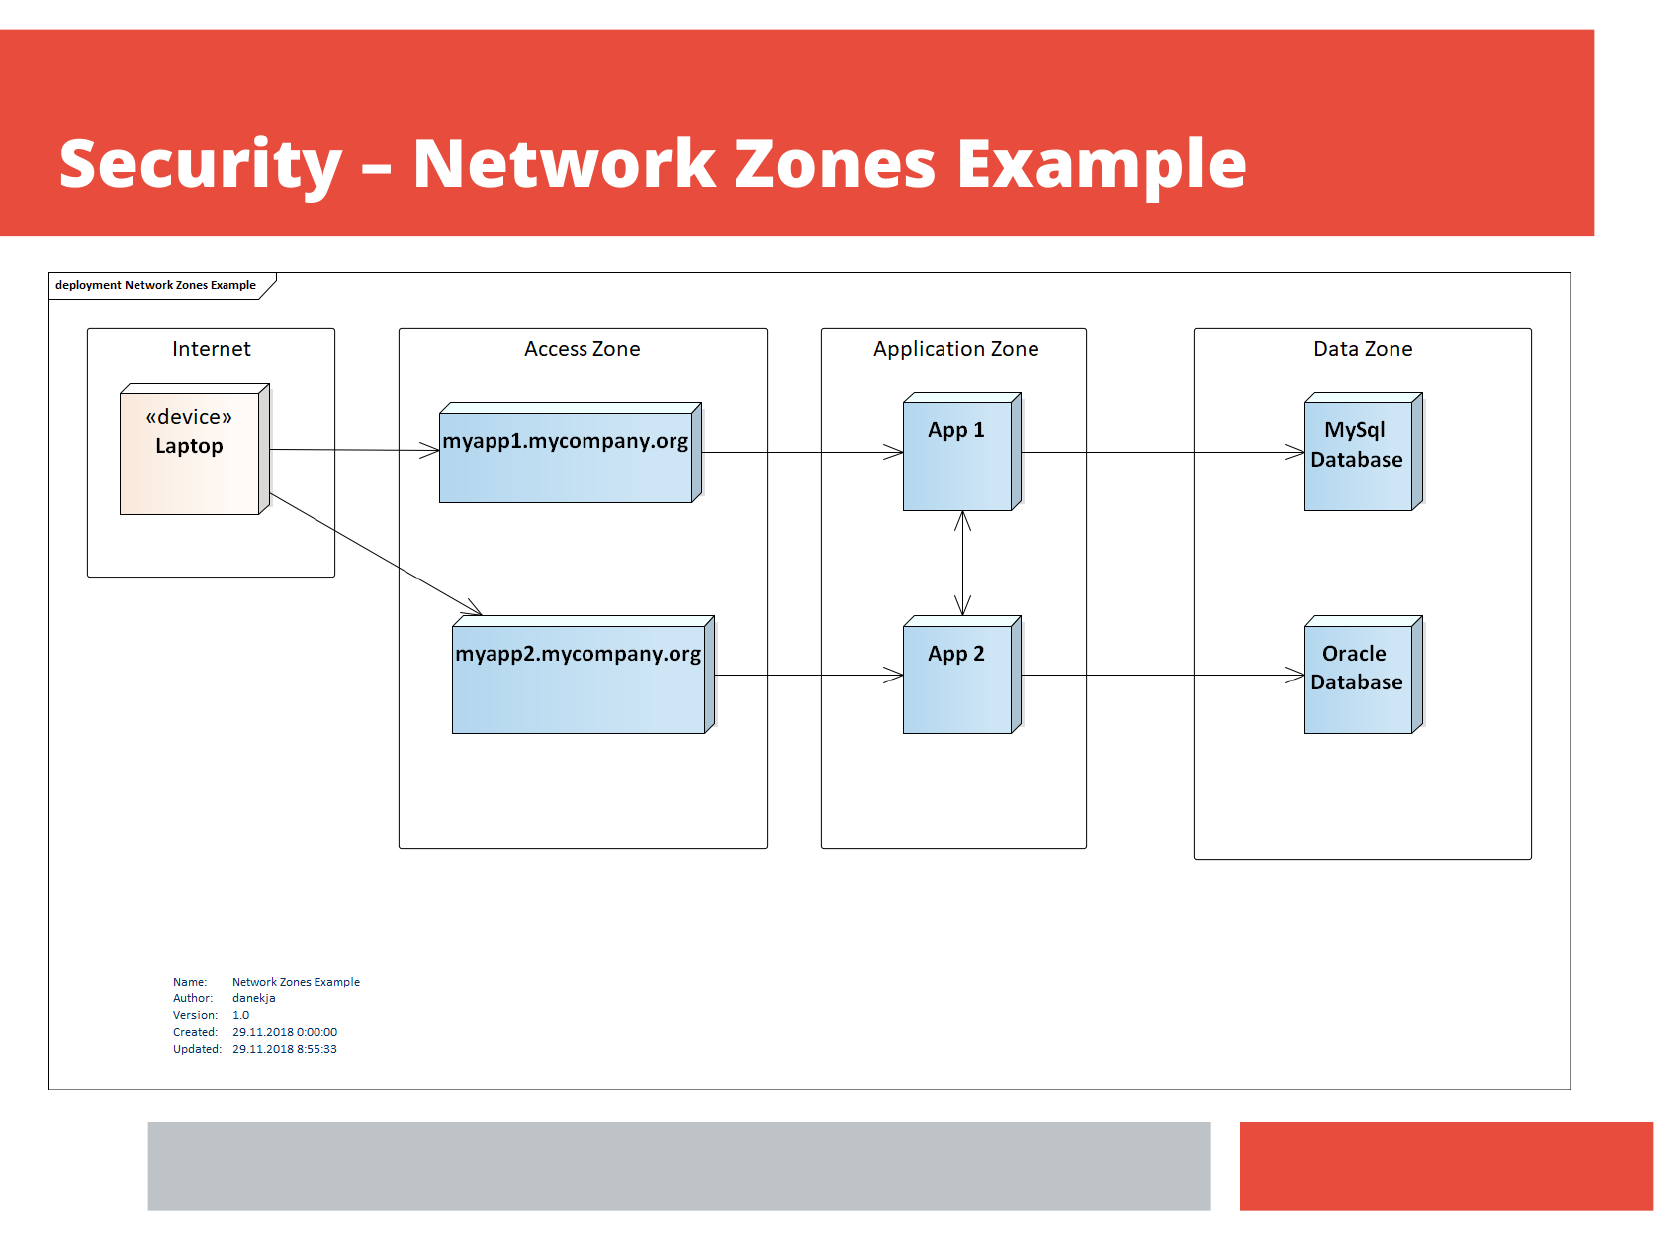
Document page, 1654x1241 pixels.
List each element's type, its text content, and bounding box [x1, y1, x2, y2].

picture [47, 271, 1571, 1090]
title Security – Network Zones Example [59, 59, 1595, 207]
